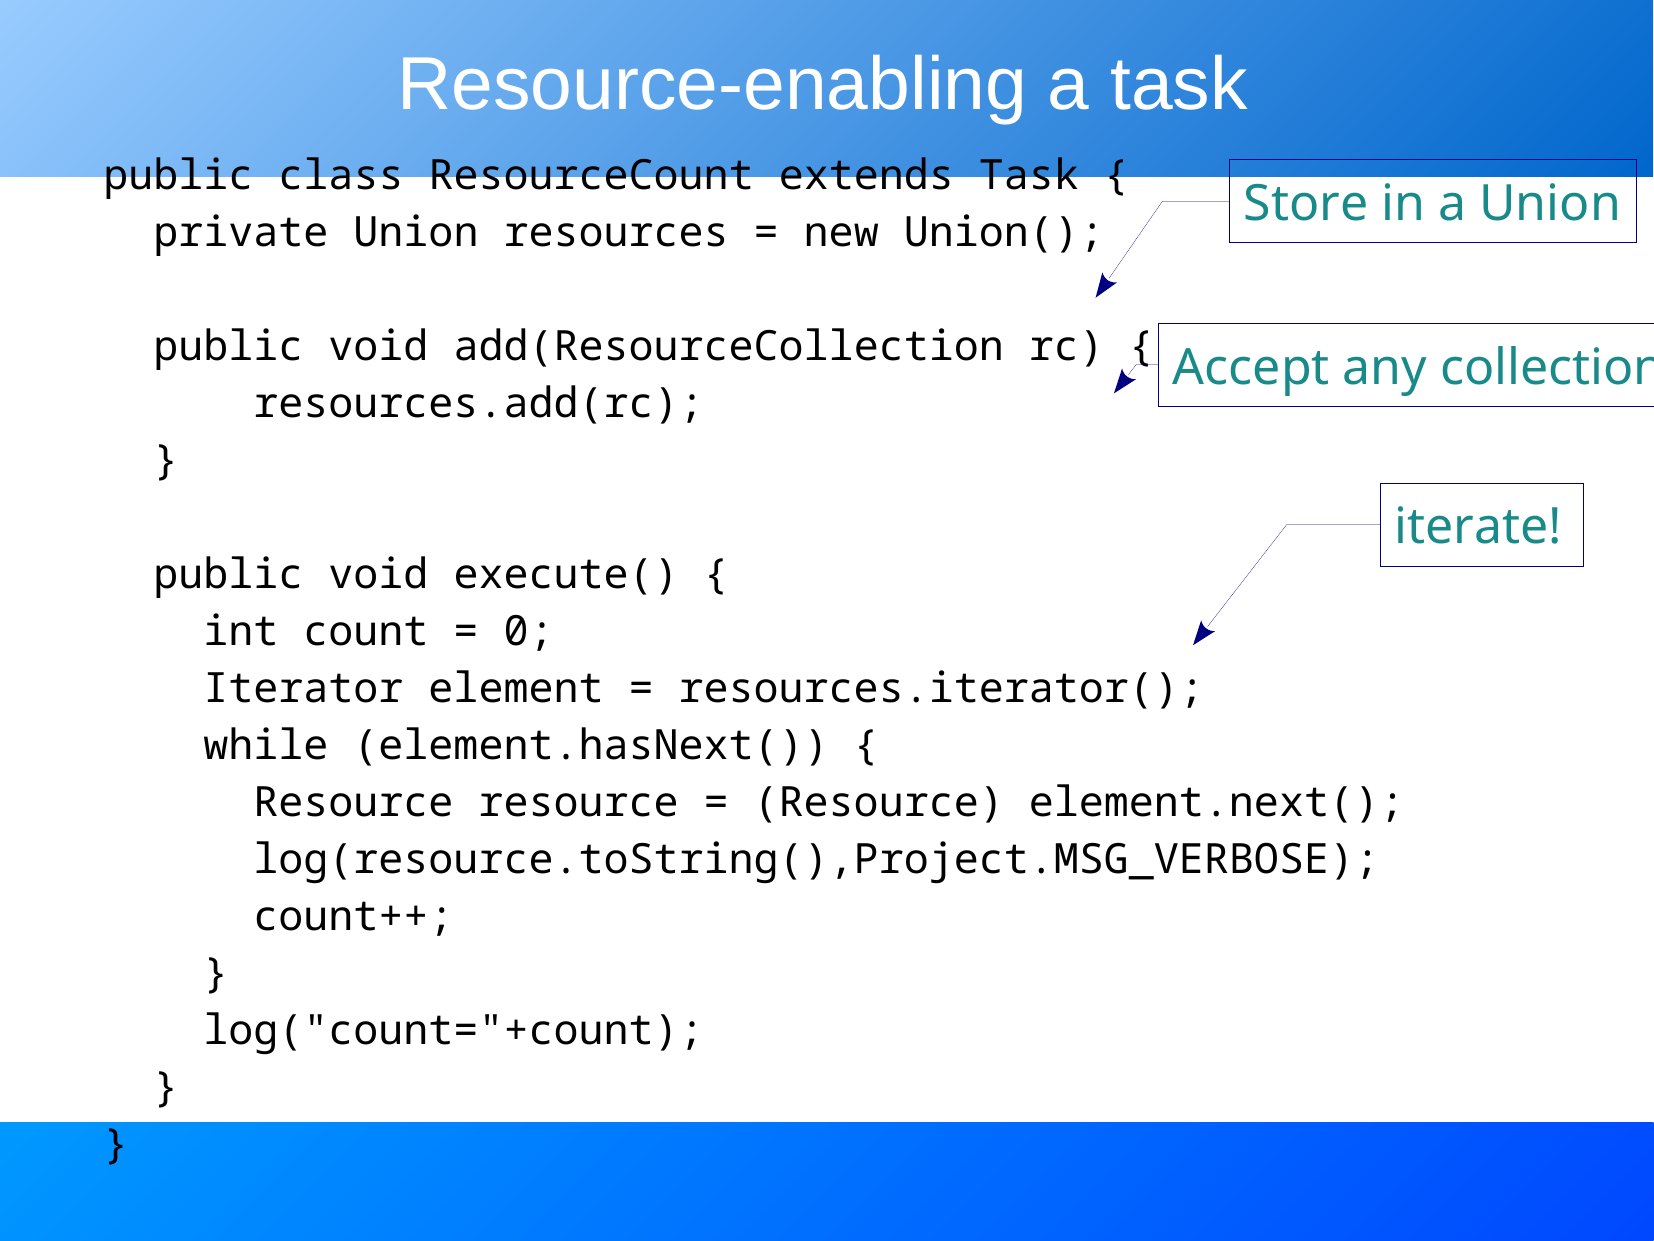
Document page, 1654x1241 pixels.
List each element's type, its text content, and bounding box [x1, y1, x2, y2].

text_box public class ResourceCount extends Task { private Union resources = new Union(); public void add(ResourceCollection rc) { resources.add(rc); } public void execute() { int count = 0; Iterator element = resources.iterator(); while (element.hasNext()) { Resource resource = (Resource) element.next(); log(resource.toString(),Project.MSG_VERBOSE); count++; } log("count="+count); } } [88, 274, 1517, 1042]
text_box Store in a Union [1229, 159, 1637, 243]
text_box iterate! [1380, 483, 1584, 567]
title Resource-enabling a task [78, 13, 1568, 154]
text_box Accept any collection [1158, 323, 1654, 407]
